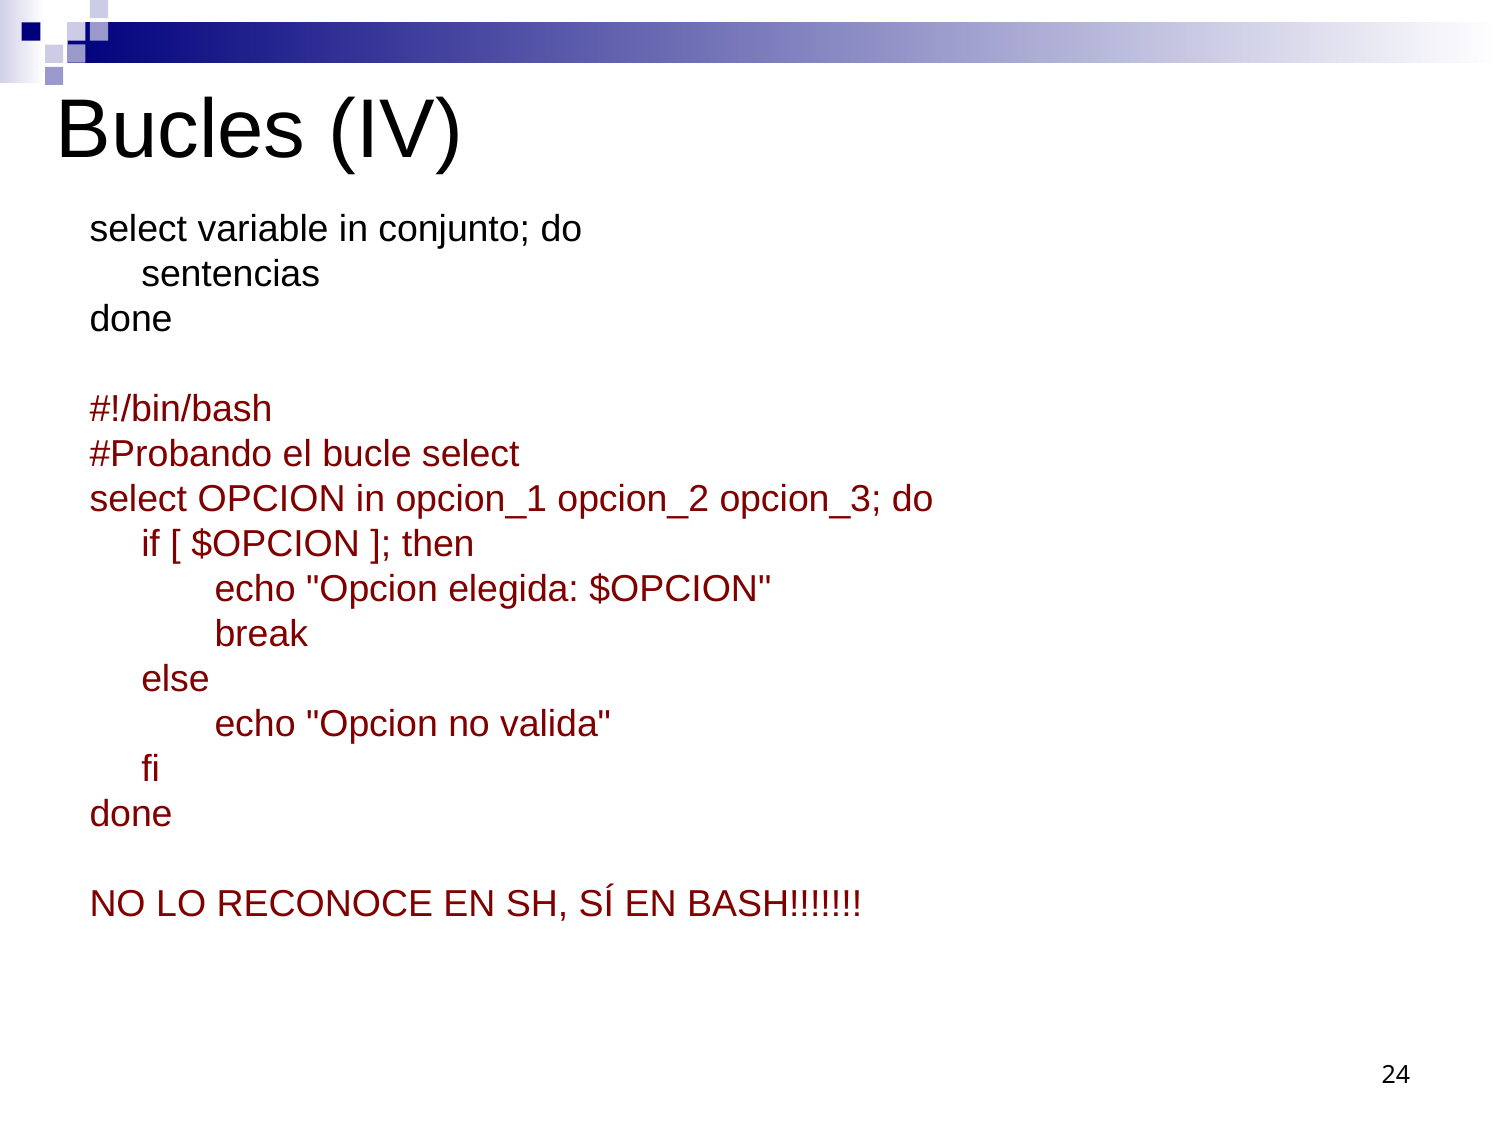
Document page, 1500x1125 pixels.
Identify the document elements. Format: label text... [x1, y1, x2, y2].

text_box select variable in conjunto; do sentencias done #!/bin/bash #Probando el bucle select select OPCION in opcion_1 opcion_2 opcion_3; do if [ $OPCION ]; then echo "Opcion elegida: $OPCION" break else echo "Opcion no valida" fi done NO LO RECONOCE EN SH, SÍ EN BASH!!!!!!! [70, 196, 1500, 1035]
text_box Bucles (IV) [41, 66, 1500, 182]
text_box <número> [1074, 1035, 1426, 1101]
